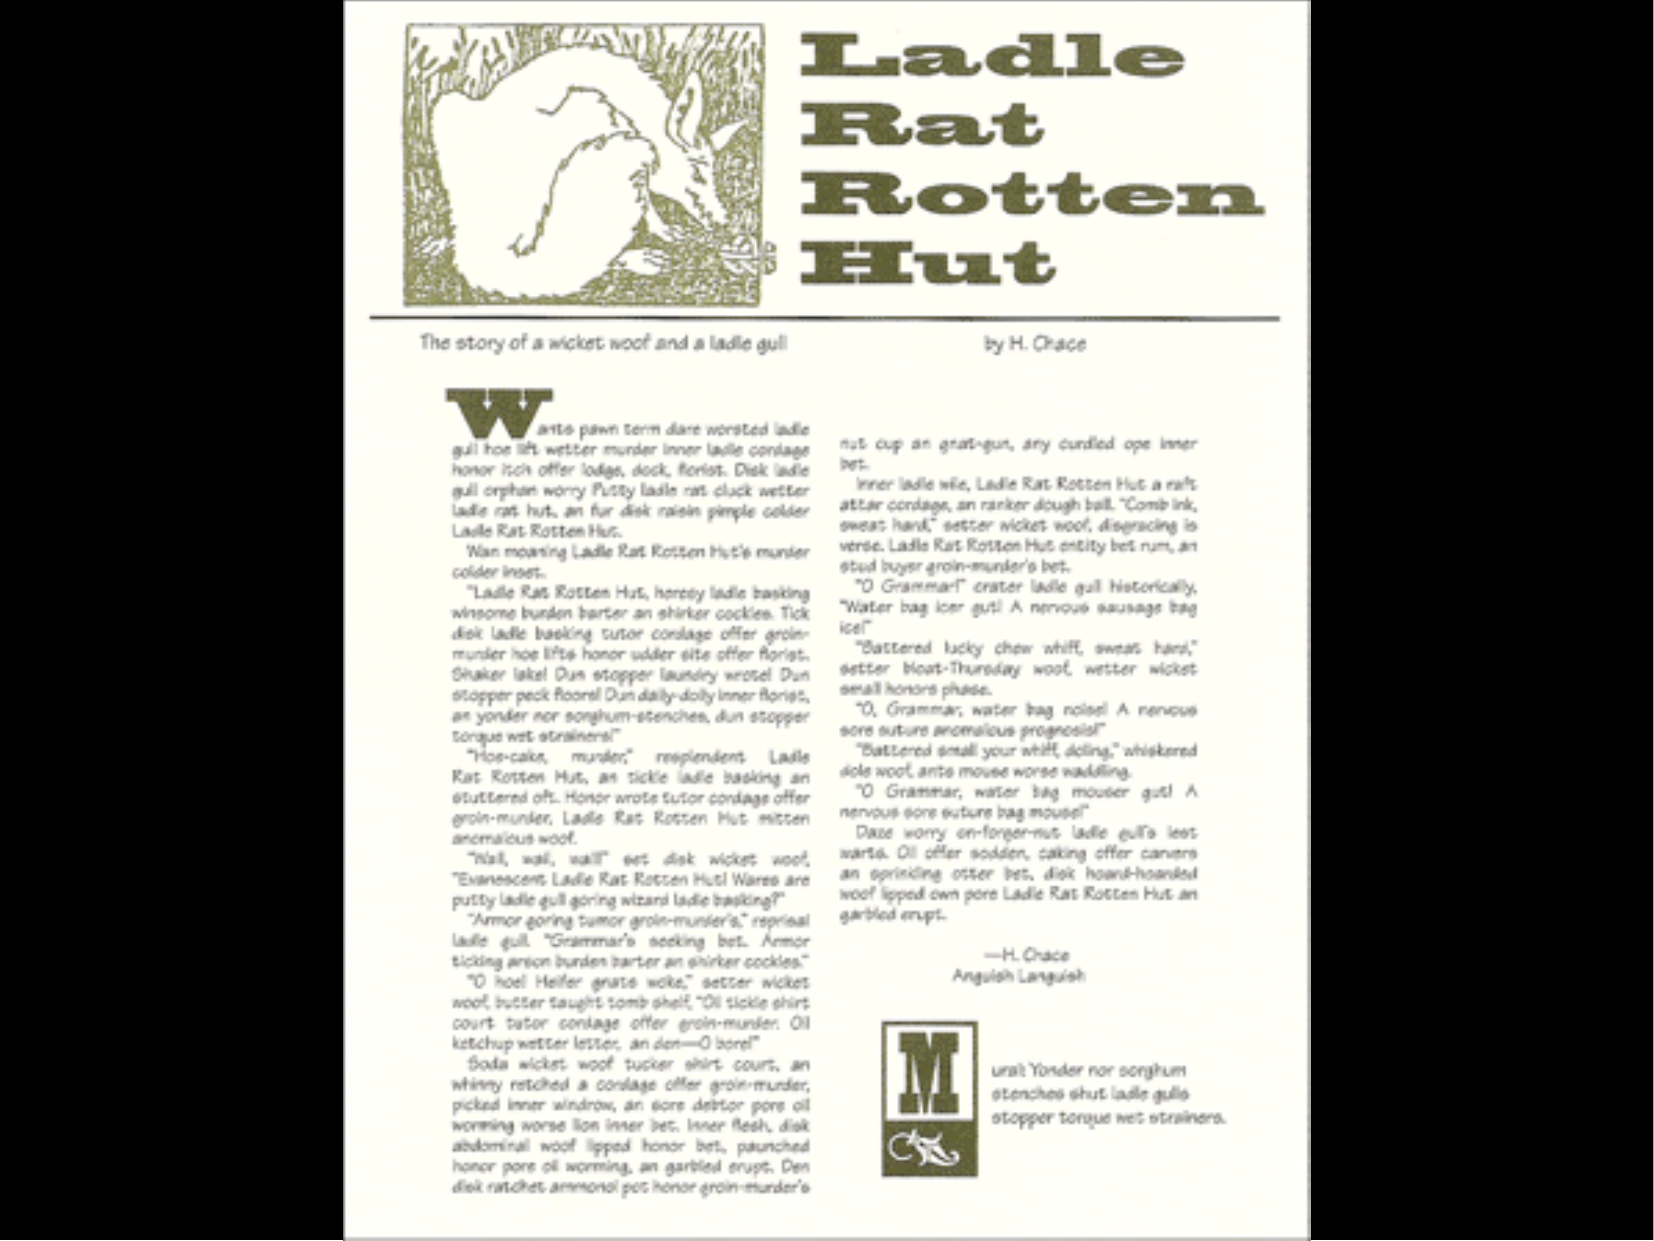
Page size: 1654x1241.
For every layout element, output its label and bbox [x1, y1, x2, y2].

picture [343, 0, 1311, 1241]
